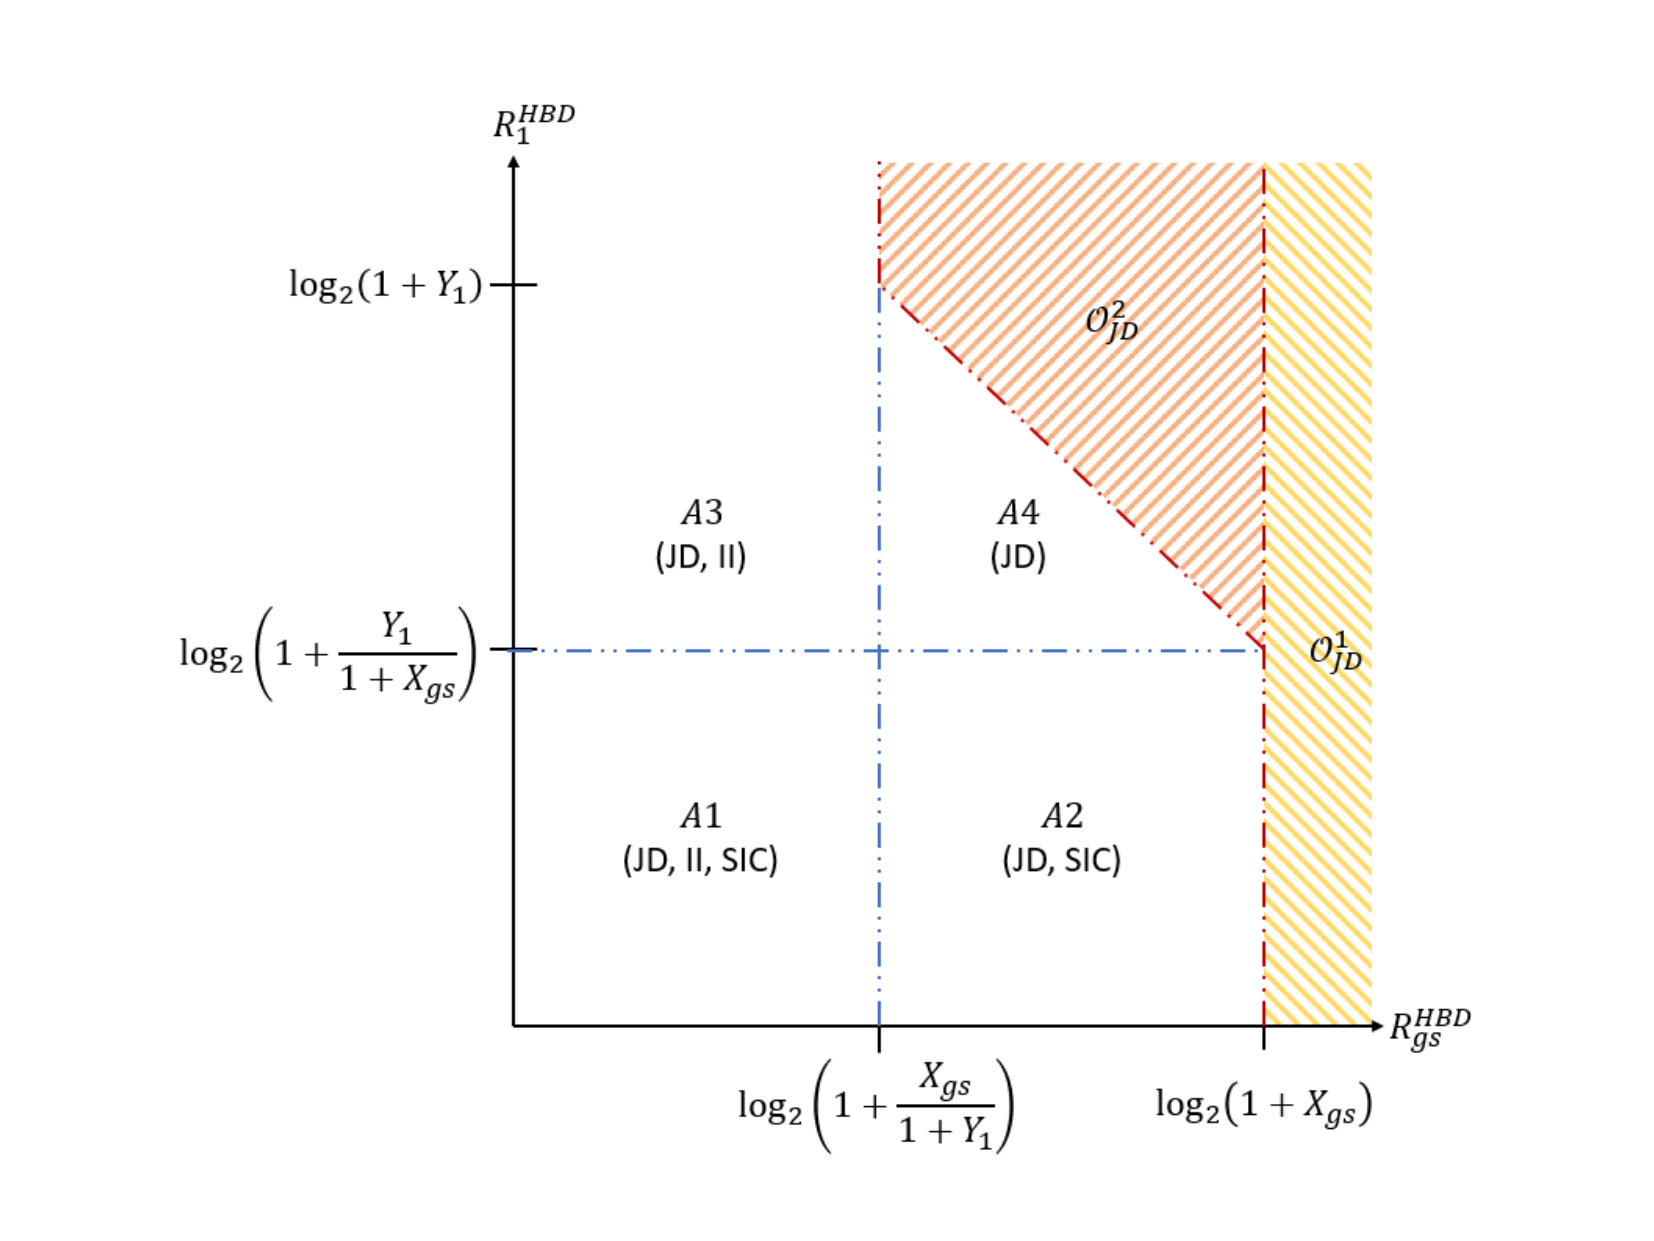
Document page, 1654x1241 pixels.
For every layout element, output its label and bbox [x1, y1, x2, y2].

picture [176, 99, 1480, 1164]
